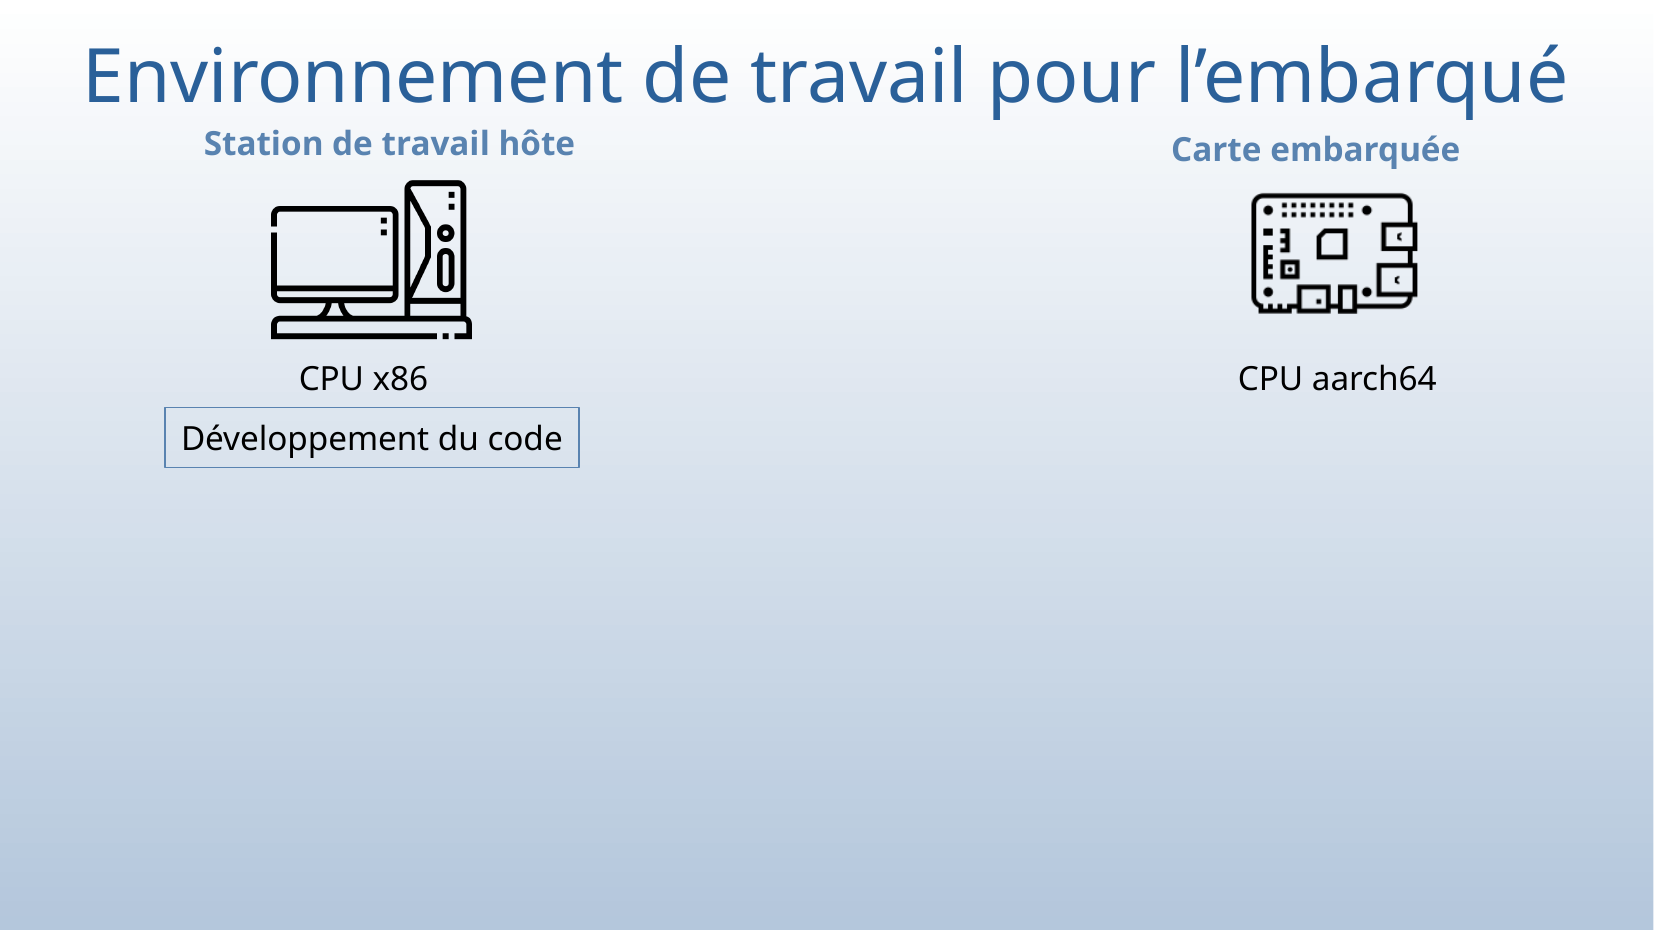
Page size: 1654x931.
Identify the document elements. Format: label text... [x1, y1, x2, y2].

text_box Développement du code [165, 407, 579, 468]
text_box CPU aarch64 [1216, 347, 1459, 408]
text_box Station de travail hôte [183, 112, 597, 173]
text_box CPU x86 [242, 347, 485, 407]
picture [271, 173, 472, 347]
picture [1216, 179, 1453, 347]
title Environnement de travail pour l’embarqué [82, 0, 1571, 151]
text_box Carte embarquée [1133, 118, 1507, 179]
